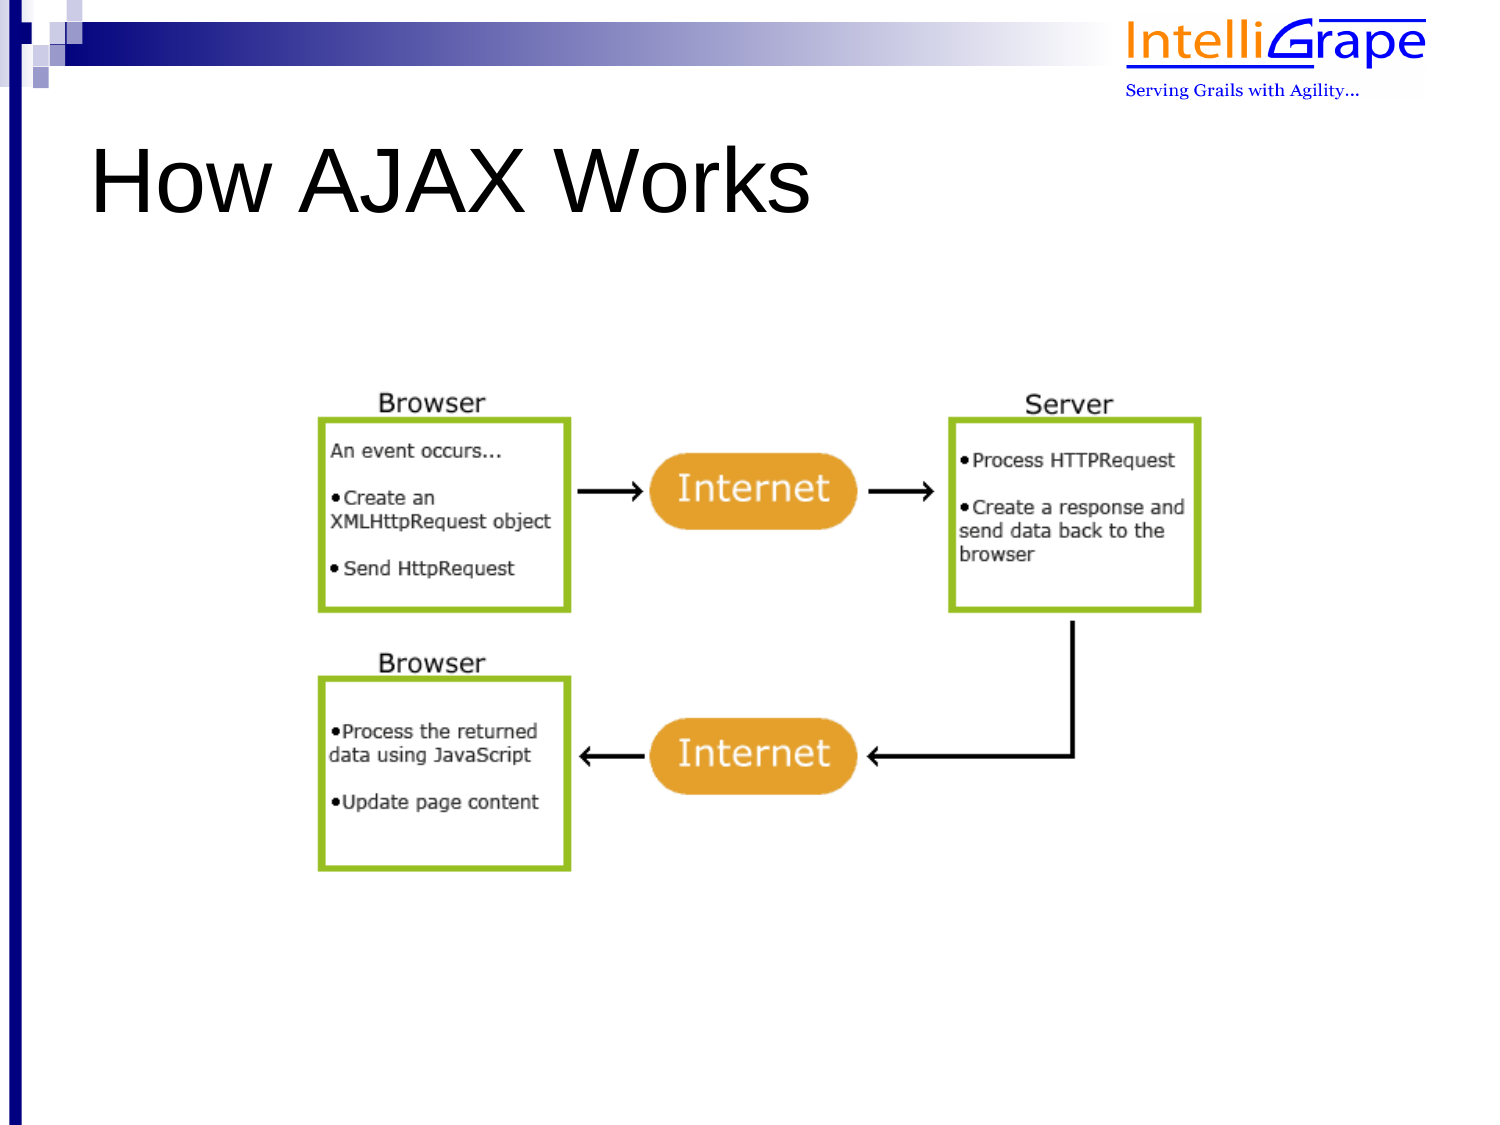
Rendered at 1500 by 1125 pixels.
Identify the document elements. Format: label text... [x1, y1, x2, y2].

picture [315, 378, 1205, 886]
picture [1125, 12, 1426, 100]
title How AJAX Works [75, 74, 1423, 277]
